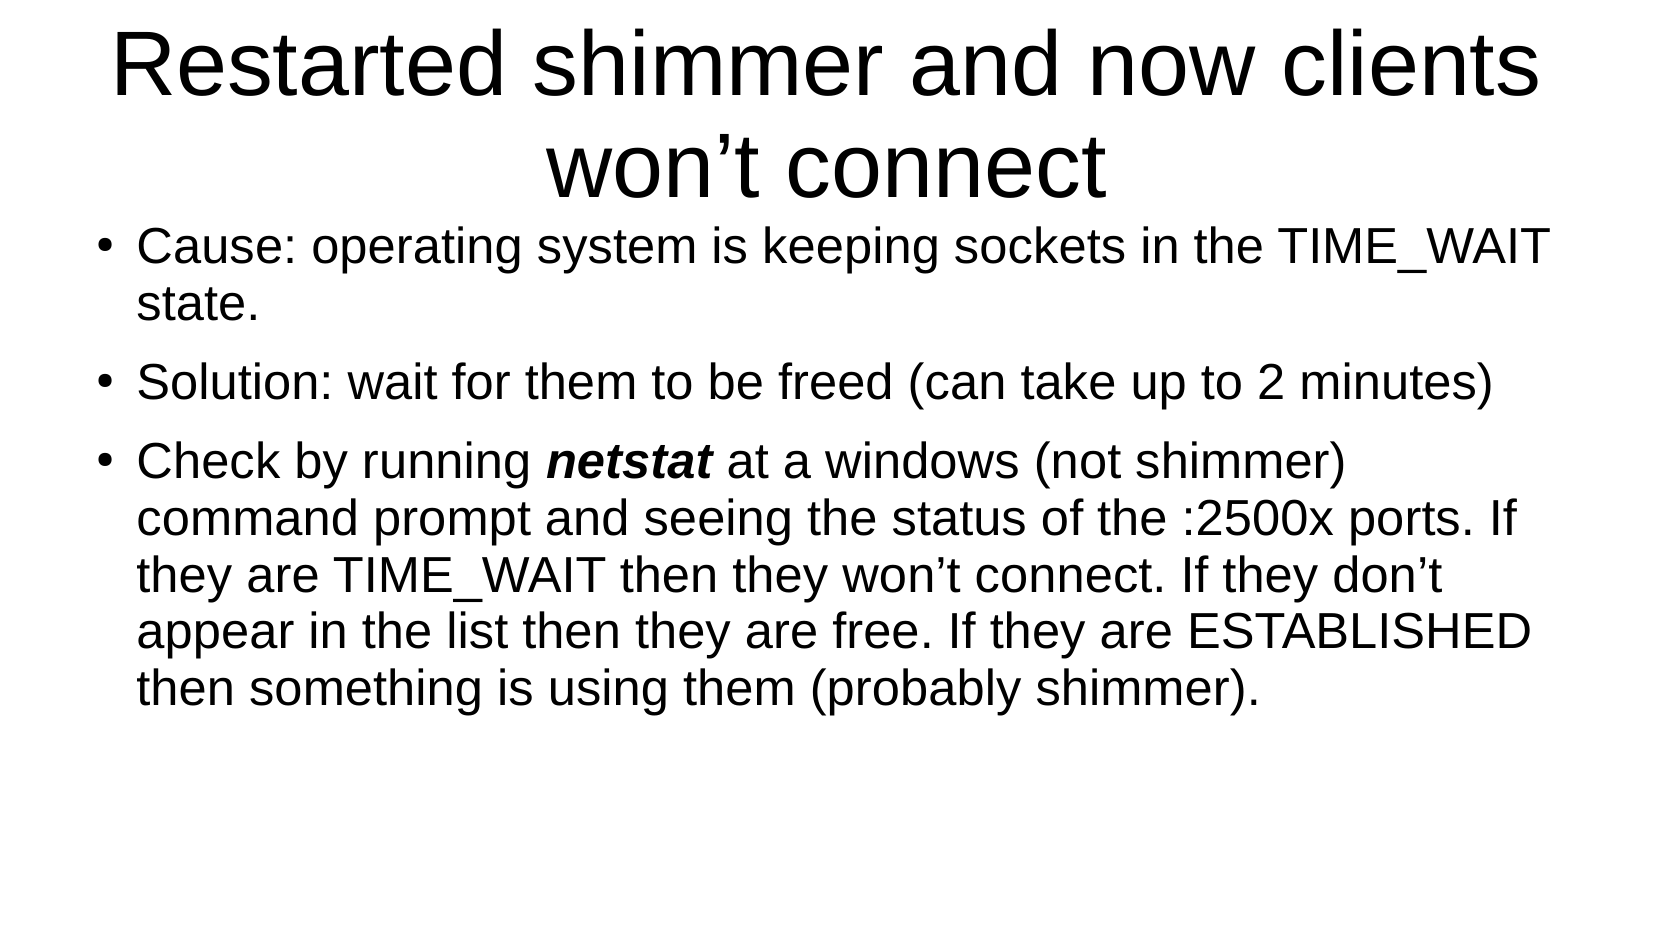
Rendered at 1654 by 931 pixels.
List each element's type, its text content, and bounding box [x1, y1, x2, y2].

title Restarted shimmer and now clients won’t connect [82, 12, 1571, 217]
list Cause: operating system is keeping sockets in the TIME_WAIT state. Solution: wait for them to be freed (can take up to 2 minutes) Check by running netstat at a windows (not shimmer) command prompt and seeing the status of the :2500x ports. If they are TIME_WAIT then they won’t connect. If they don’t appear in the list then they are free. If they are ESTABLISHED then something is using them (probably shimmer). [82, 217, 1571, 758]
